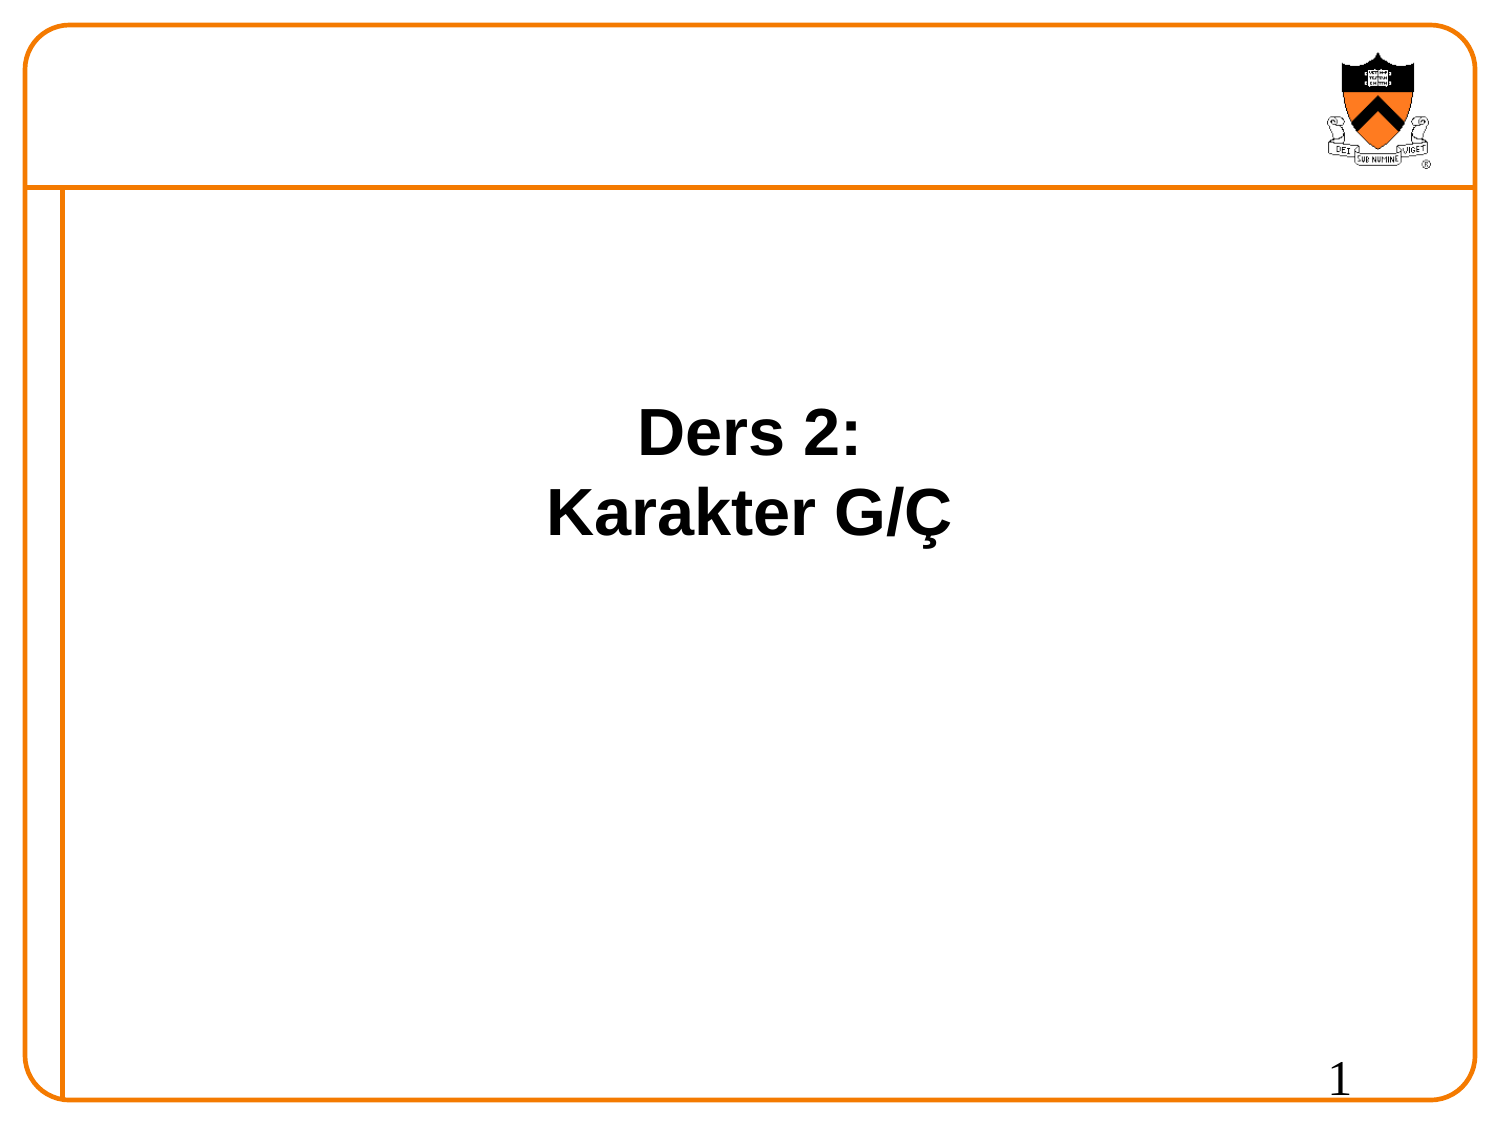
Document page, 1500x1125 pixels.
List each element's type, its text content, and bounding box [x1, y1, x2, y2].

title Ders 2: Karakter G/Ç [112, 374, 1388, 563]
picture [1325, 49, 1431, 169]
